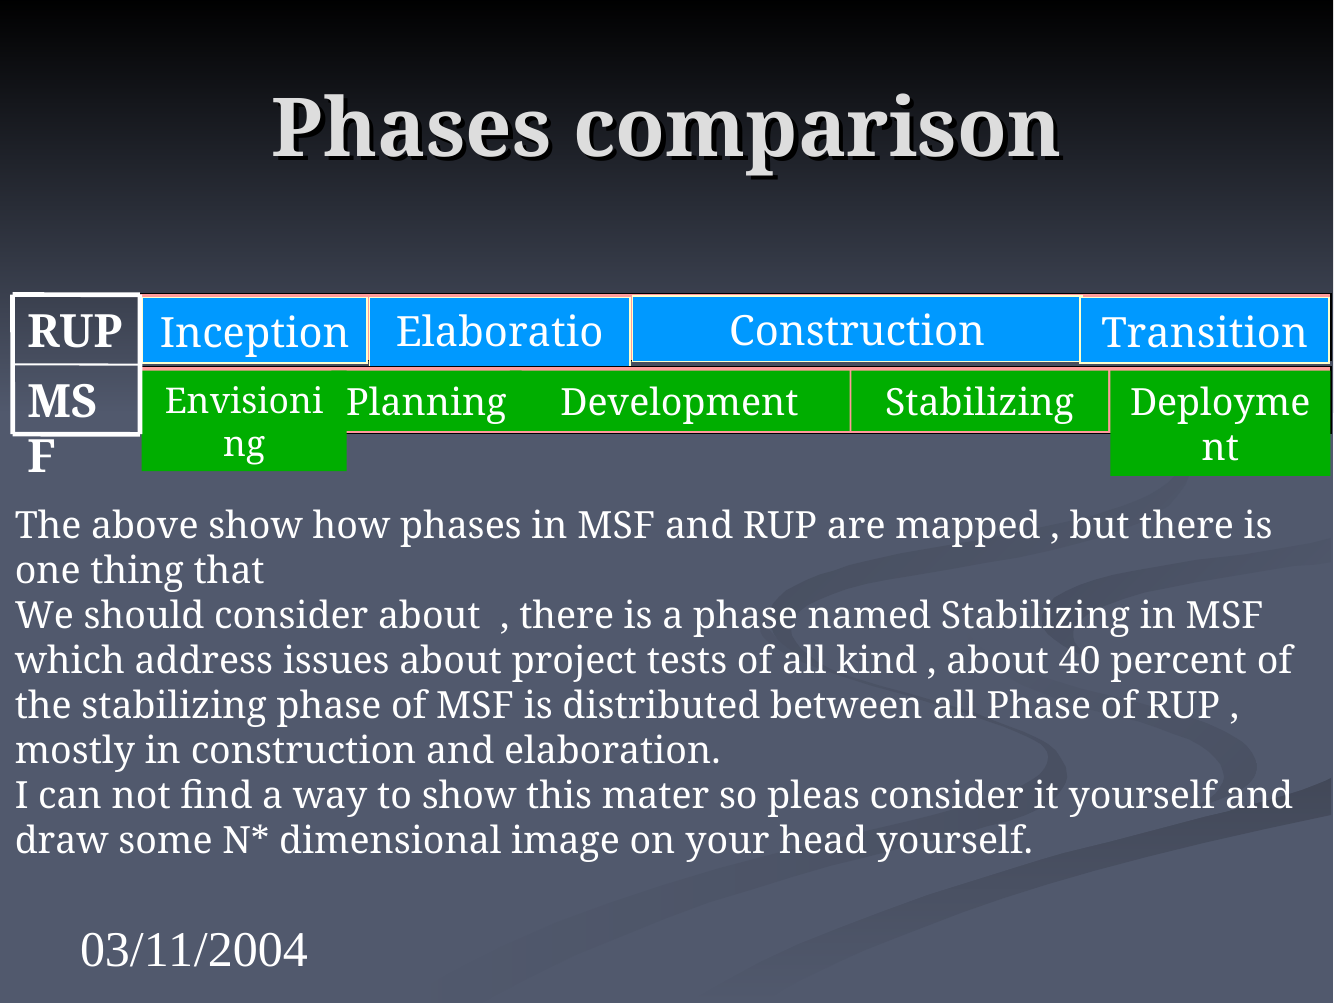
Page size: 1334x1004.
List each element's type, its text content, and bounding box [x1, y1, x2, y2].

text_box Development [522, 370, 850, 431]
text_box Envisioning [141, 370, 347, 472]
text_box MSF [15, 366, 137, 432]
text_box [143, 366, 1332, 434]
text_box The above show how phases in MSF and RUP are mapped , but there is one thing that We should consider about , there is a phase named Stabilizing in MSF which address issues about project tests of all kind , about 40 percent of the stabilizing phase of MSF is distributed between all Phase of RUP , mostly in construction and elaboration. I can not find a way to show this mater so pleas consider it yourself and draw some N* dimensional image on your head yourself. [0, 493, 1334, 869]
text_box Construction [632, 295, 1082, 362]
text_box Transition [1080, 297, 1330, 364]
text_box Elaboration [369, 297, 631, 366]
text_box Deployment [1110, 370, 1331, 476]
text_box Stabilizing [851, 370, 1109, 431]
text_box Inception [143, 297, 368, 364]
text_box RUP [15, 297, 137, 363]
title Phases comparison [66, 40, 1267, 208]
text_box Planning [347, 370, 522, 431]
text_box [140, 293, 1332, 361]
